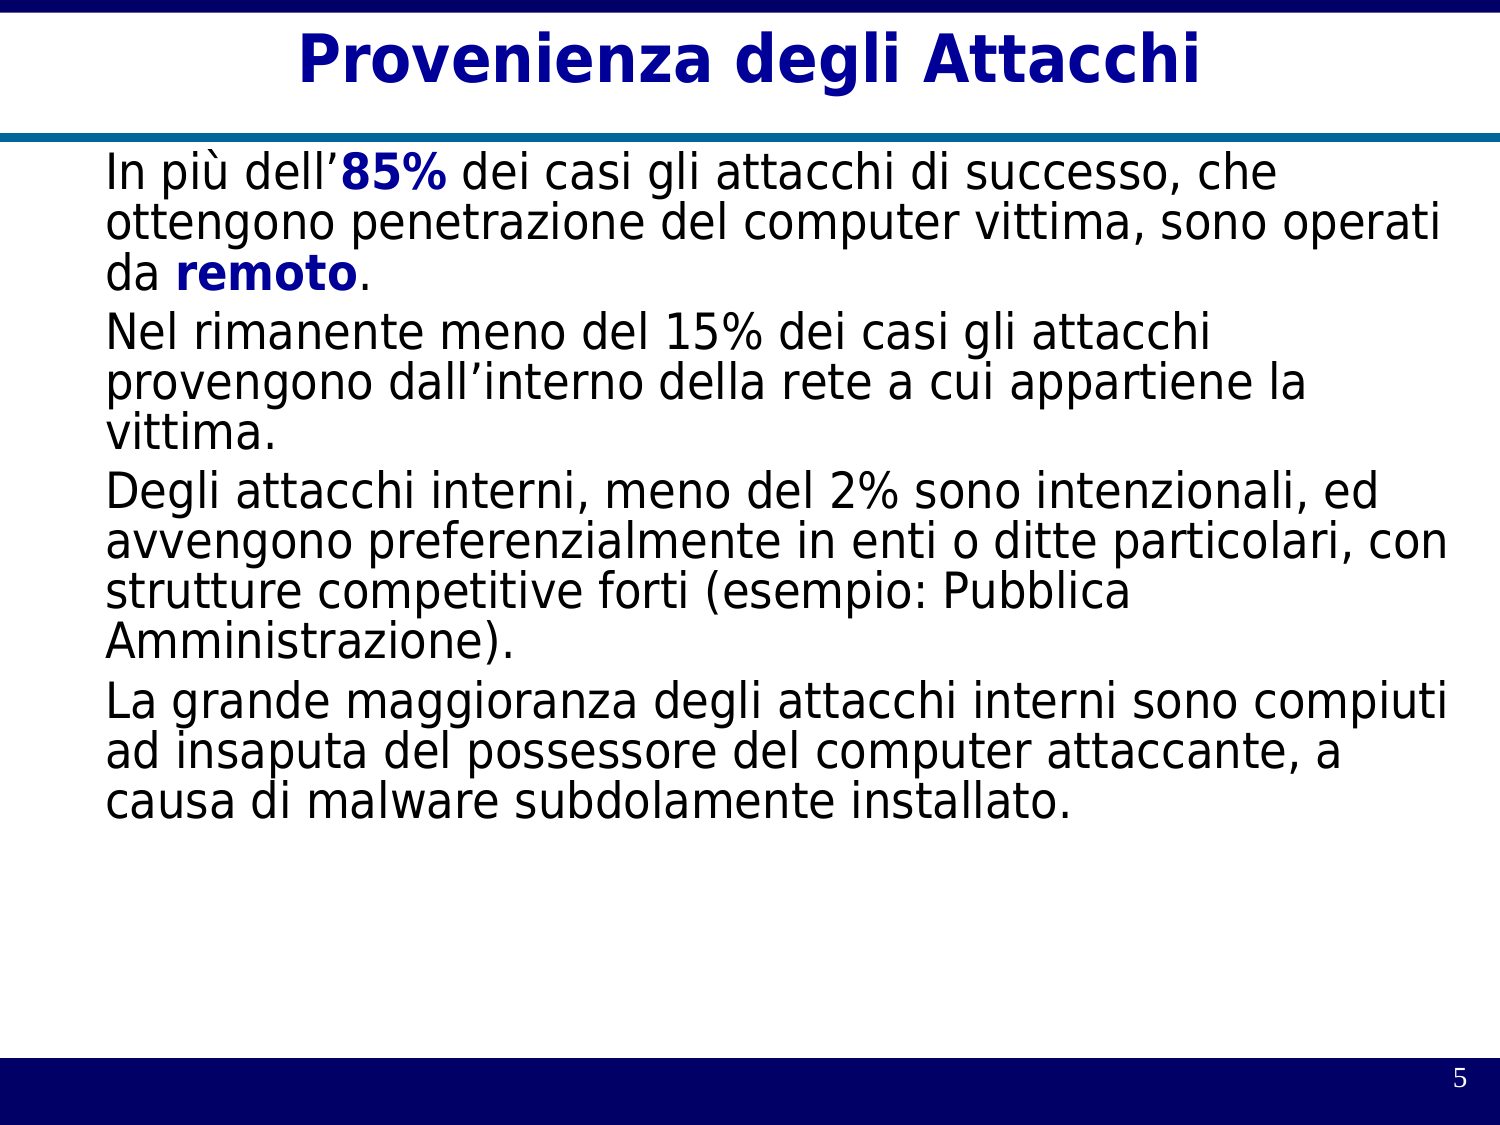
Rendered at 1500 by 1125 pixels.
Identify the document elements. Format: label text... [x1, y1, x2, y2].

title Provenienza degli Attacchi [30, 0, 1471, 126]
list In più dell’85% dei casi gli attacchi di successo, che ottengono penetrazione del computer vittima, sono operati da remoto. Nel rimanente meno del 15% dei casi gli attacchi provengono dall’interno della rete a cui appartiene la vittima. Degli attacchi interni, meno del 2% sono intenzionali, ed avvengono preferenzialmente in enti o ditte particolari, con strutture competitive forti (esempio: Pubblica Amministrazione). La grande maggioranza degli attacchi interni sono compiuti ad insaputa del possessore del computer attaccante, a causa di malware subdolamente installato. [30, 149, 1471, 1021]
